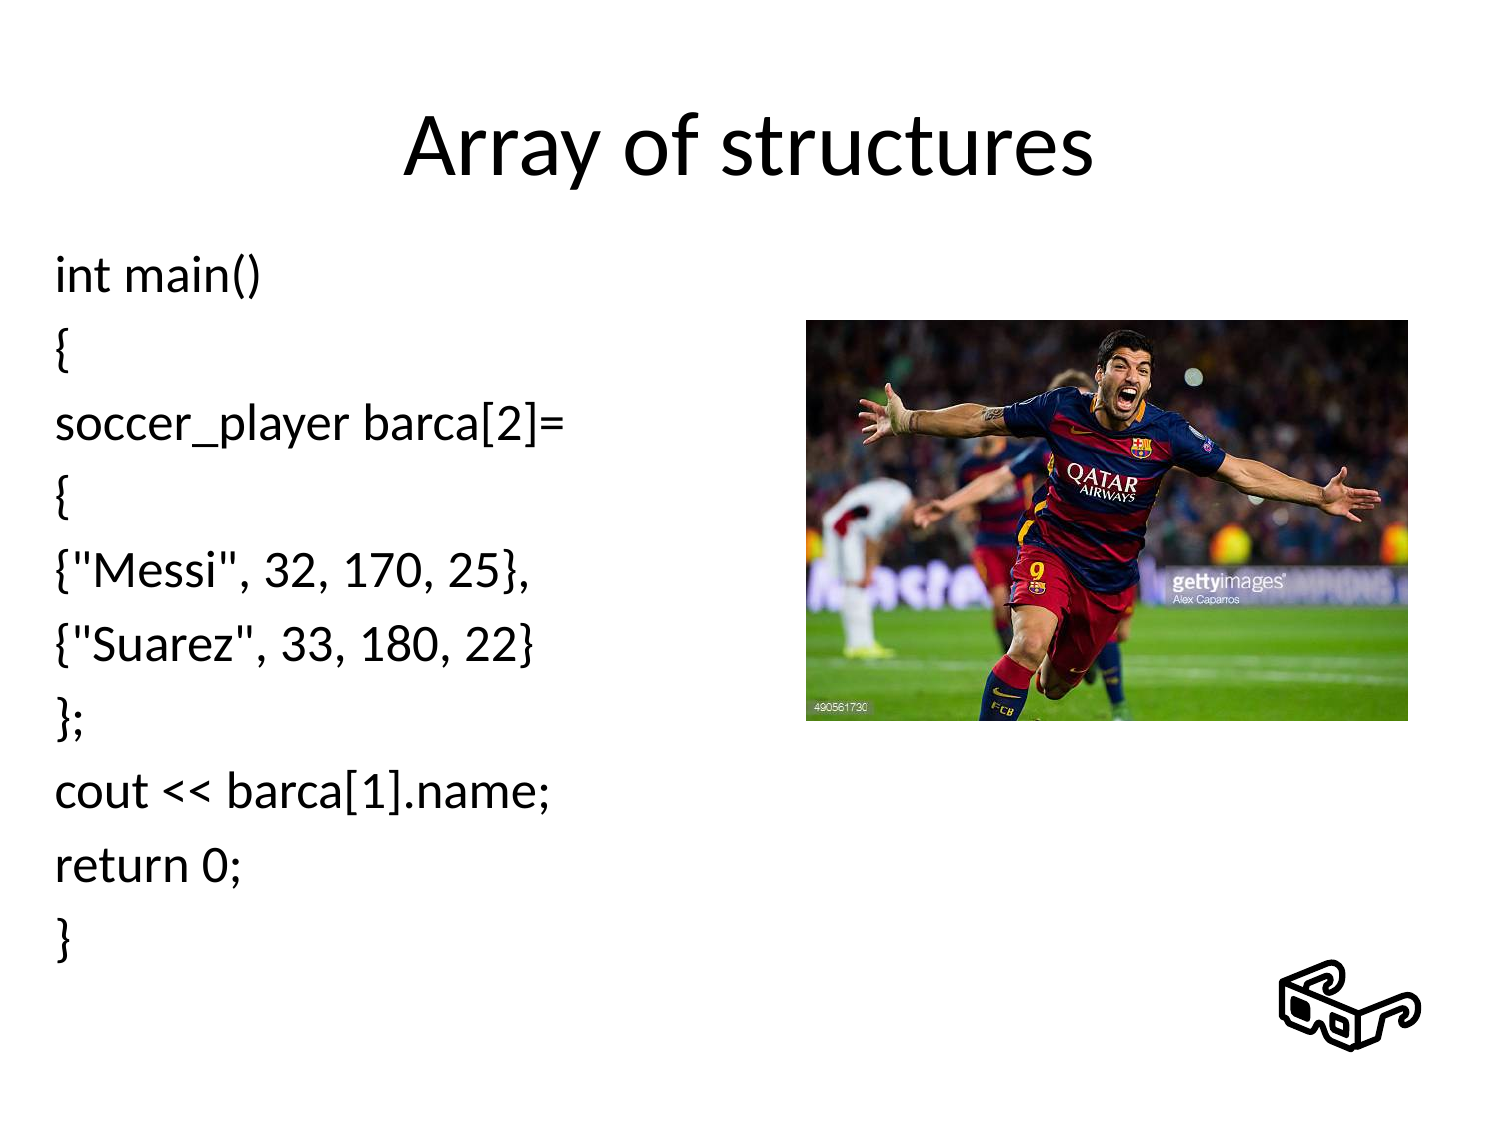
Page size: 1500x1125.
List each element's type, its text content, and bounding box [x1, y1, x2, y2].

list int main() { soccer_player barca[2]= { {"Messi", 32, 170, 25}, {"Suarez", 33, 180, 22} }; cout << barca[1].name; return 0; } [39, 232, 1390, 975]
picture [1275, 929, 1425, 1080]
picture [806, 320, 1408, 721]
title Array of structures [75, 45, 1425, 233]
